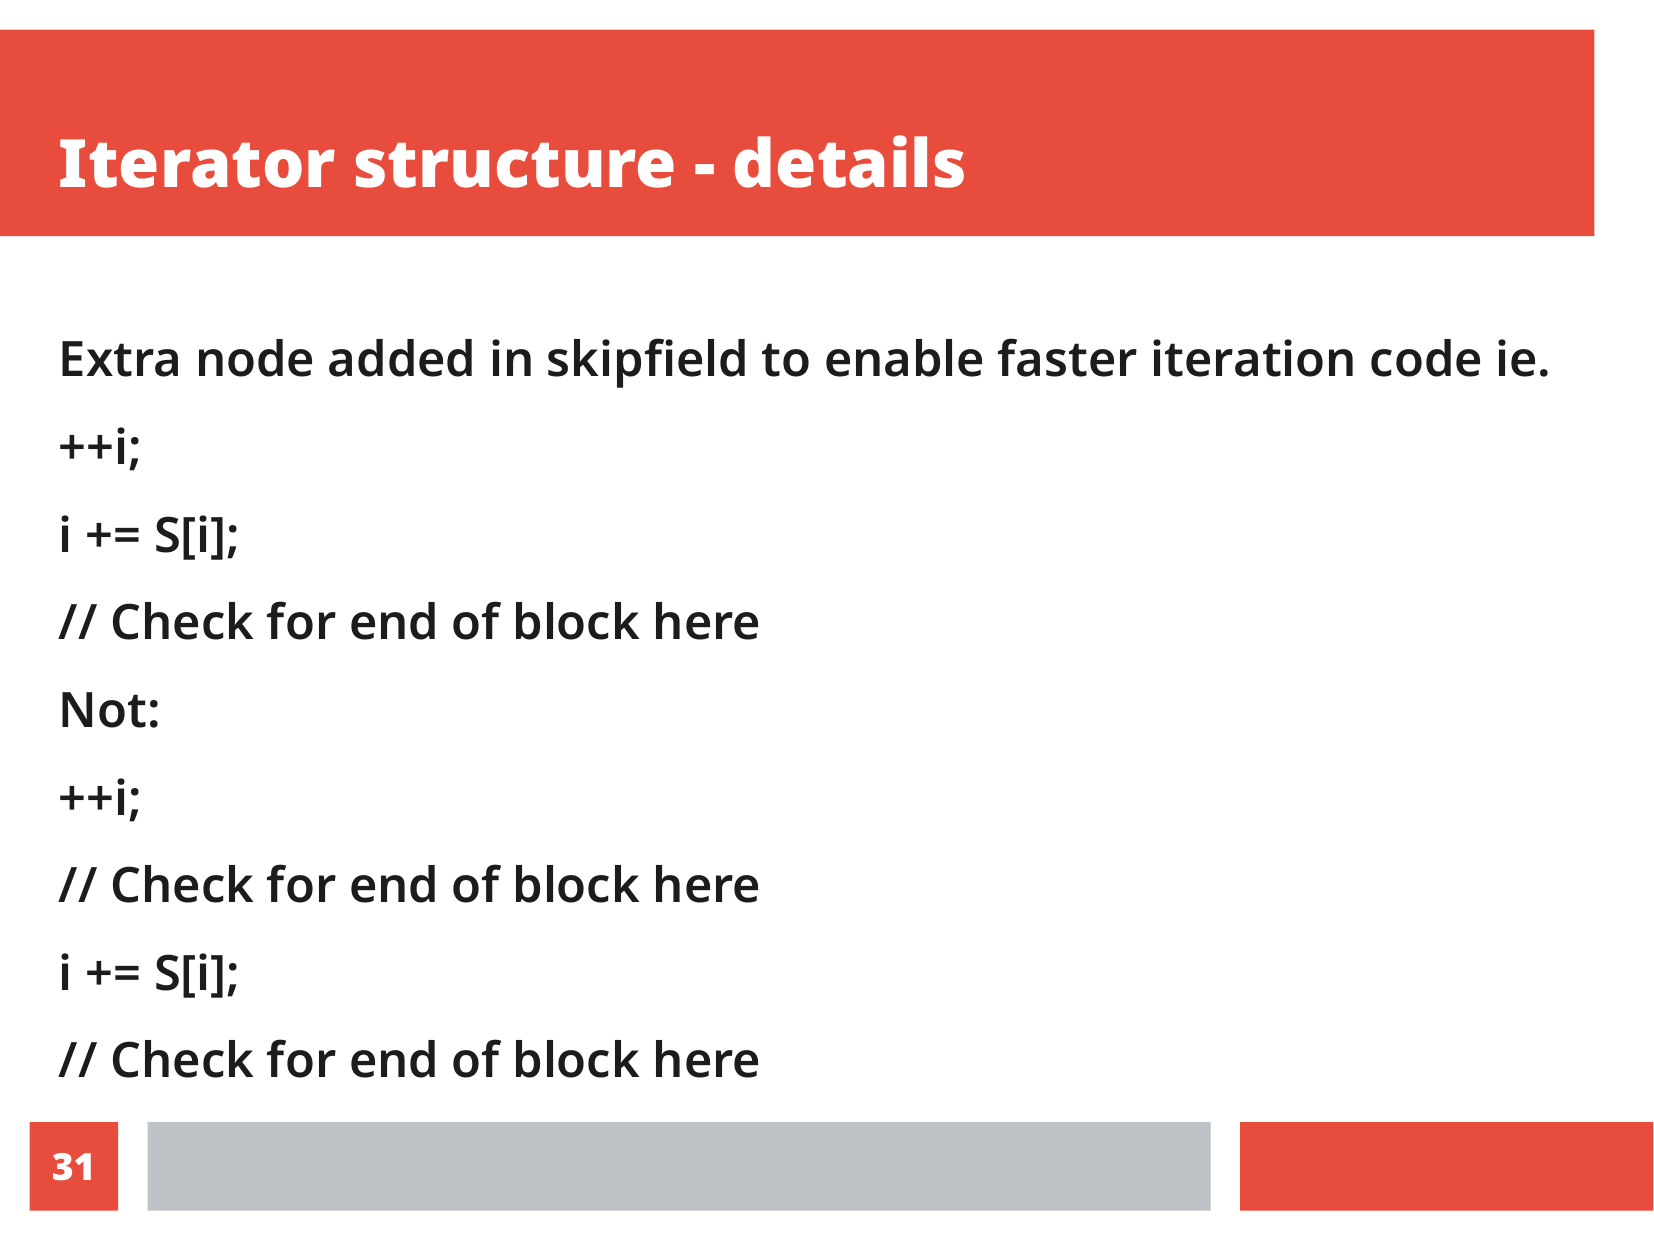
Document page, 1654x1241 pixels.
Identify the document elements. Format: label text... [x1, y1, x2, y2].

title Iterator structure - details [59, 59, 1595, 207]
list Extra node added in skipfield to enable faster iteration code ie. ++i; i += S[i]; // Check for end of block here Not: ++i; // Check for end of block here i += S[i]; // Check for end of block here [59, 324, 1565, 1093]
